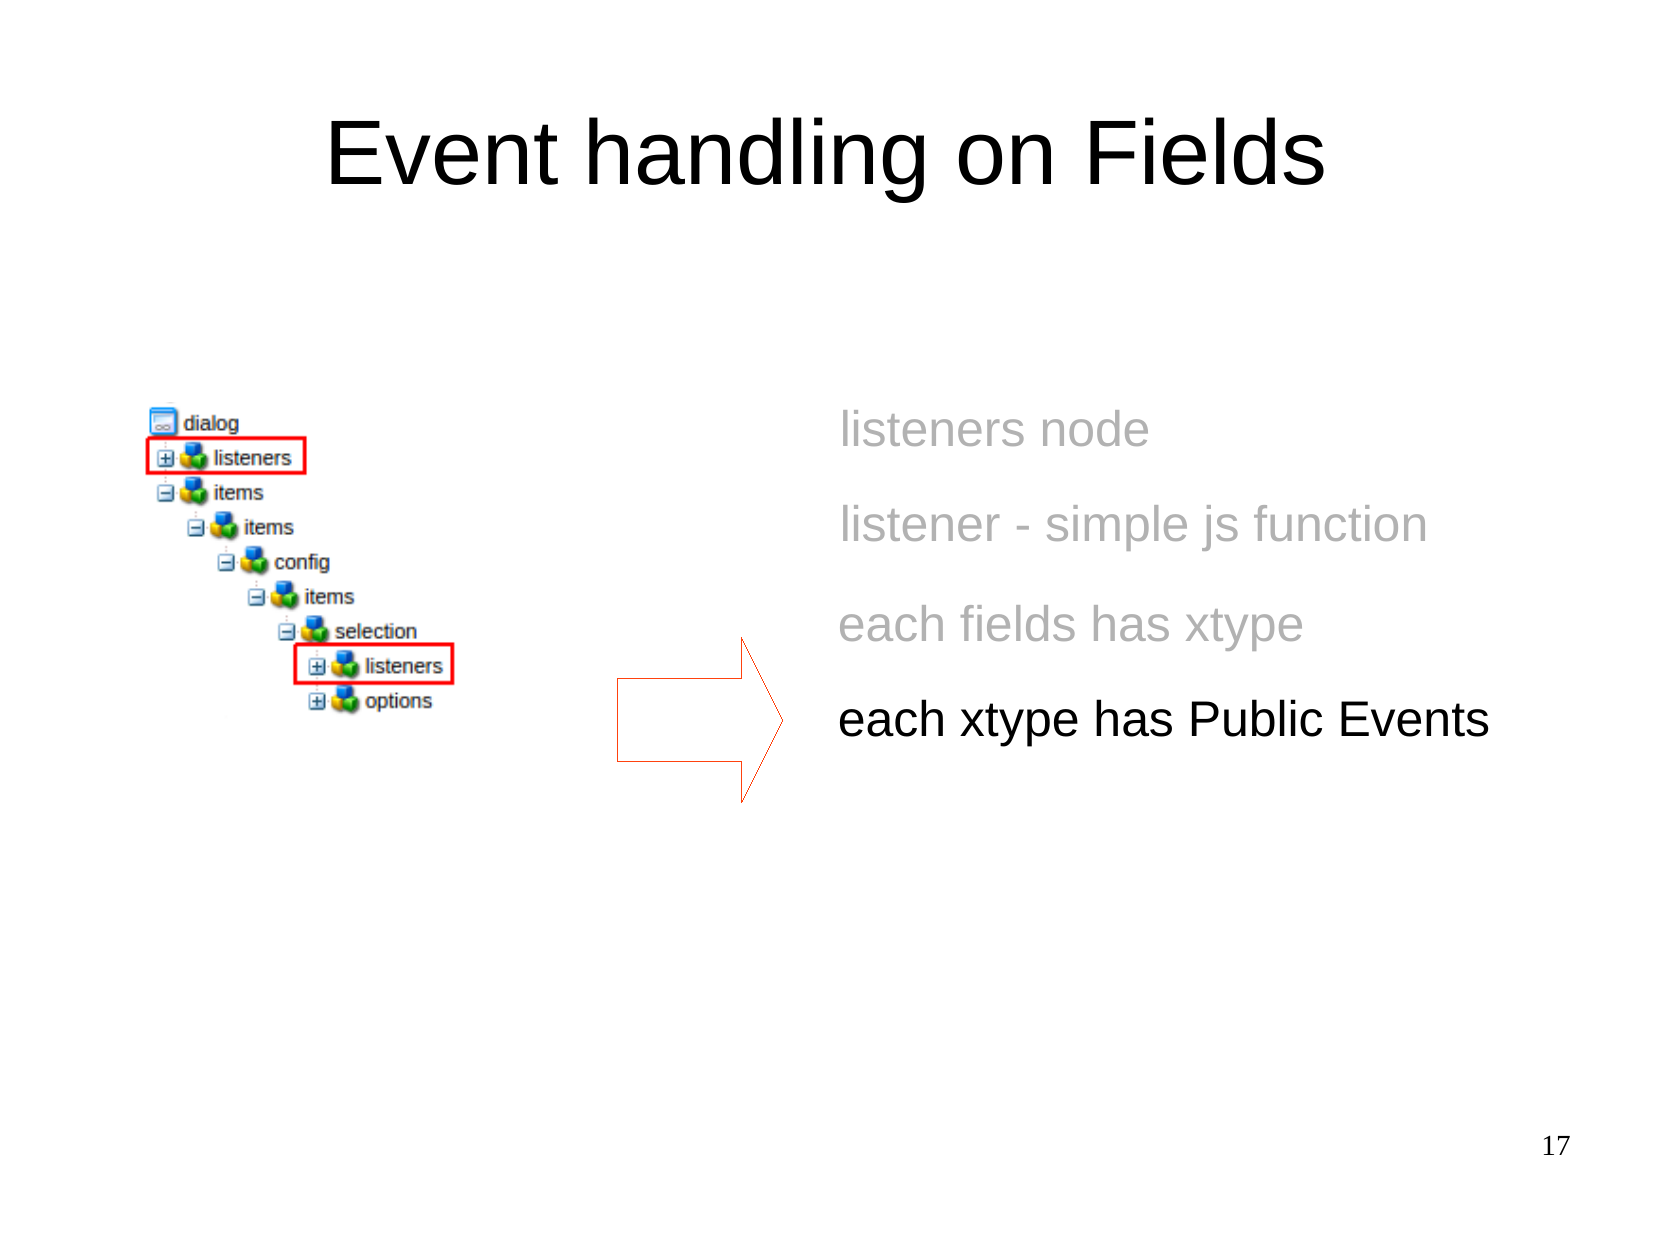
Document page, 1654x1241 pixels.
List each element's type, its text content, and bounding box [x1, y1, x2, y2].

text_box listeners node [825, 393, 1166, 466]
text_box each xtype has Public Events [823, 683, 1506, 756]
text_box each fields has xtype [823, 588, 1506, 661]
text_box listener - simple js function [825, 489, 1444, 561]
picture [114, 402, 466, 721]
title Event handling on Fields [82, 49, 1571, 257]
